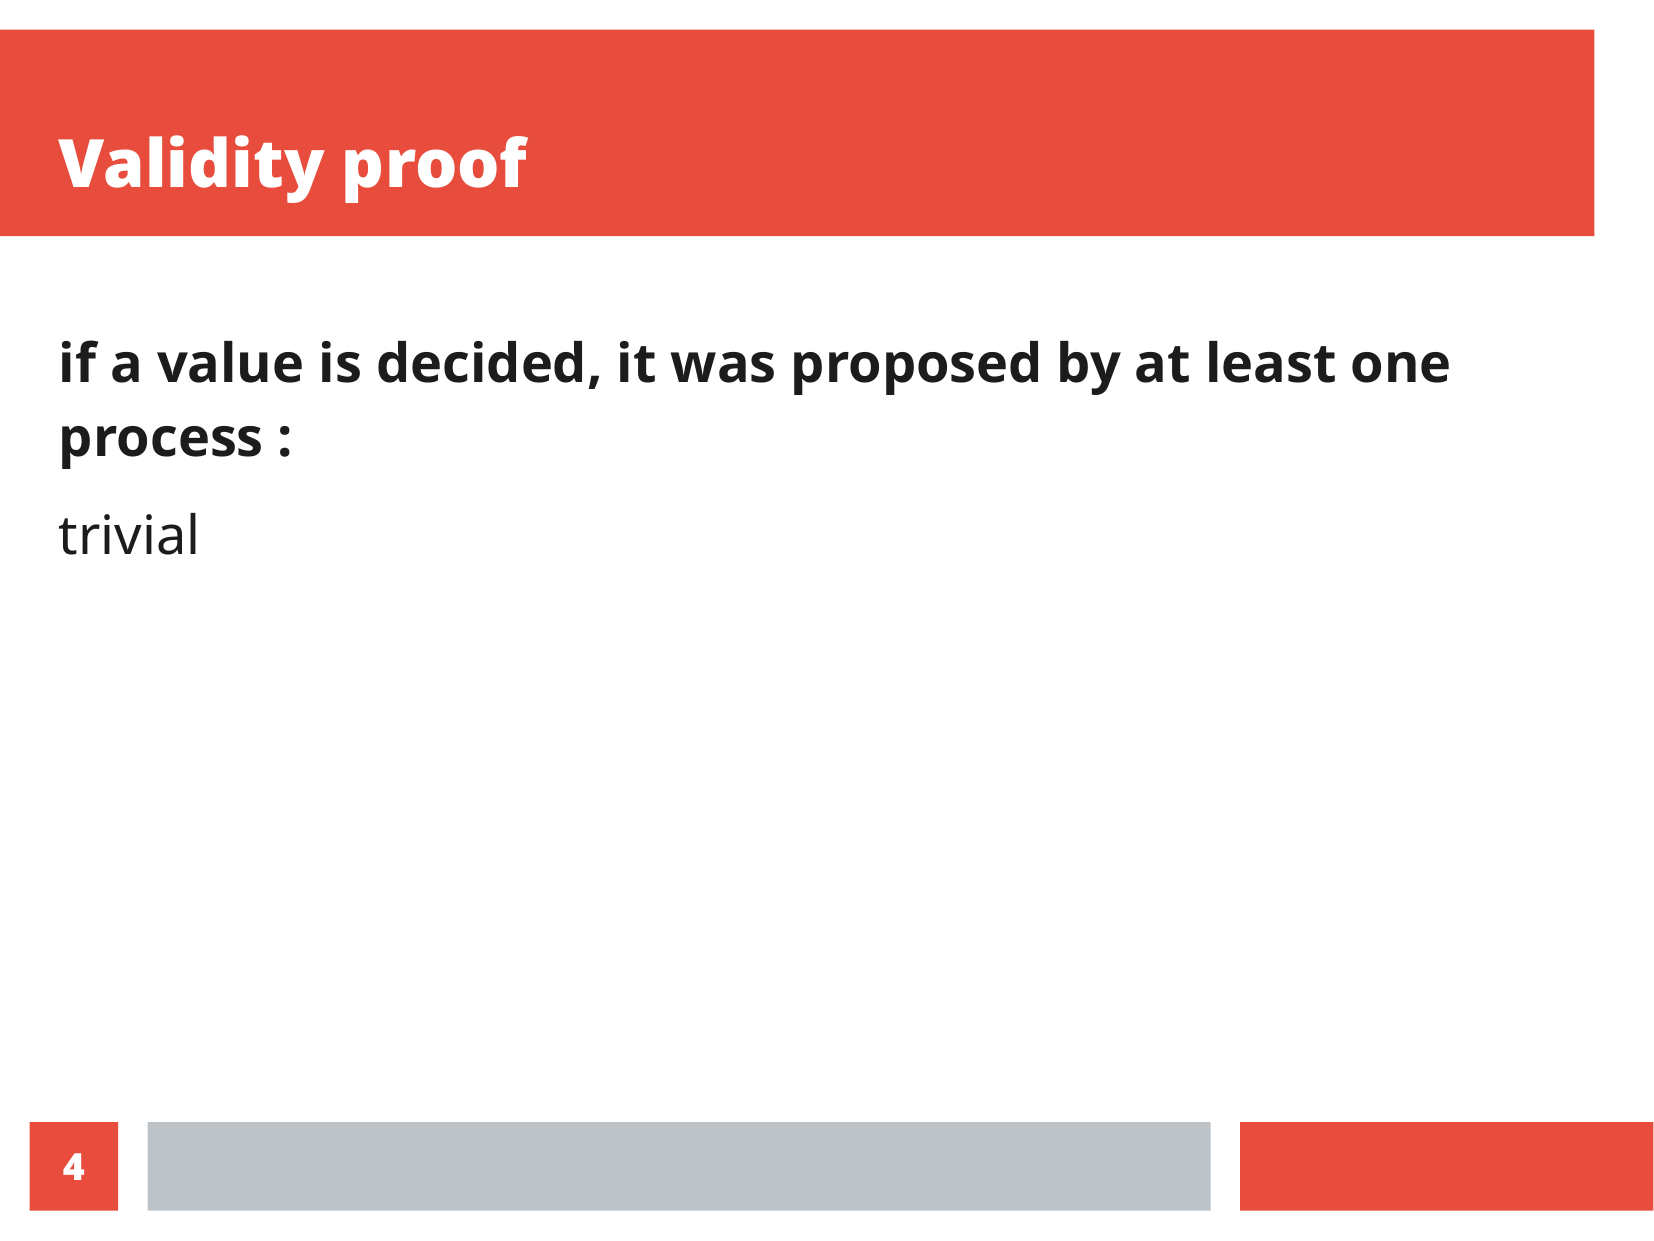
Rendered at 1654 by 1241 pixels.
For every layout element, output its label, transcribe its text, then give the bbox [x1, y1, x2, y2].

list if a value is decided, it was proposed by at least one process : trivial [59, 324, 1565, 1093]
title Validity proof [59, 59, 1595, 207]
